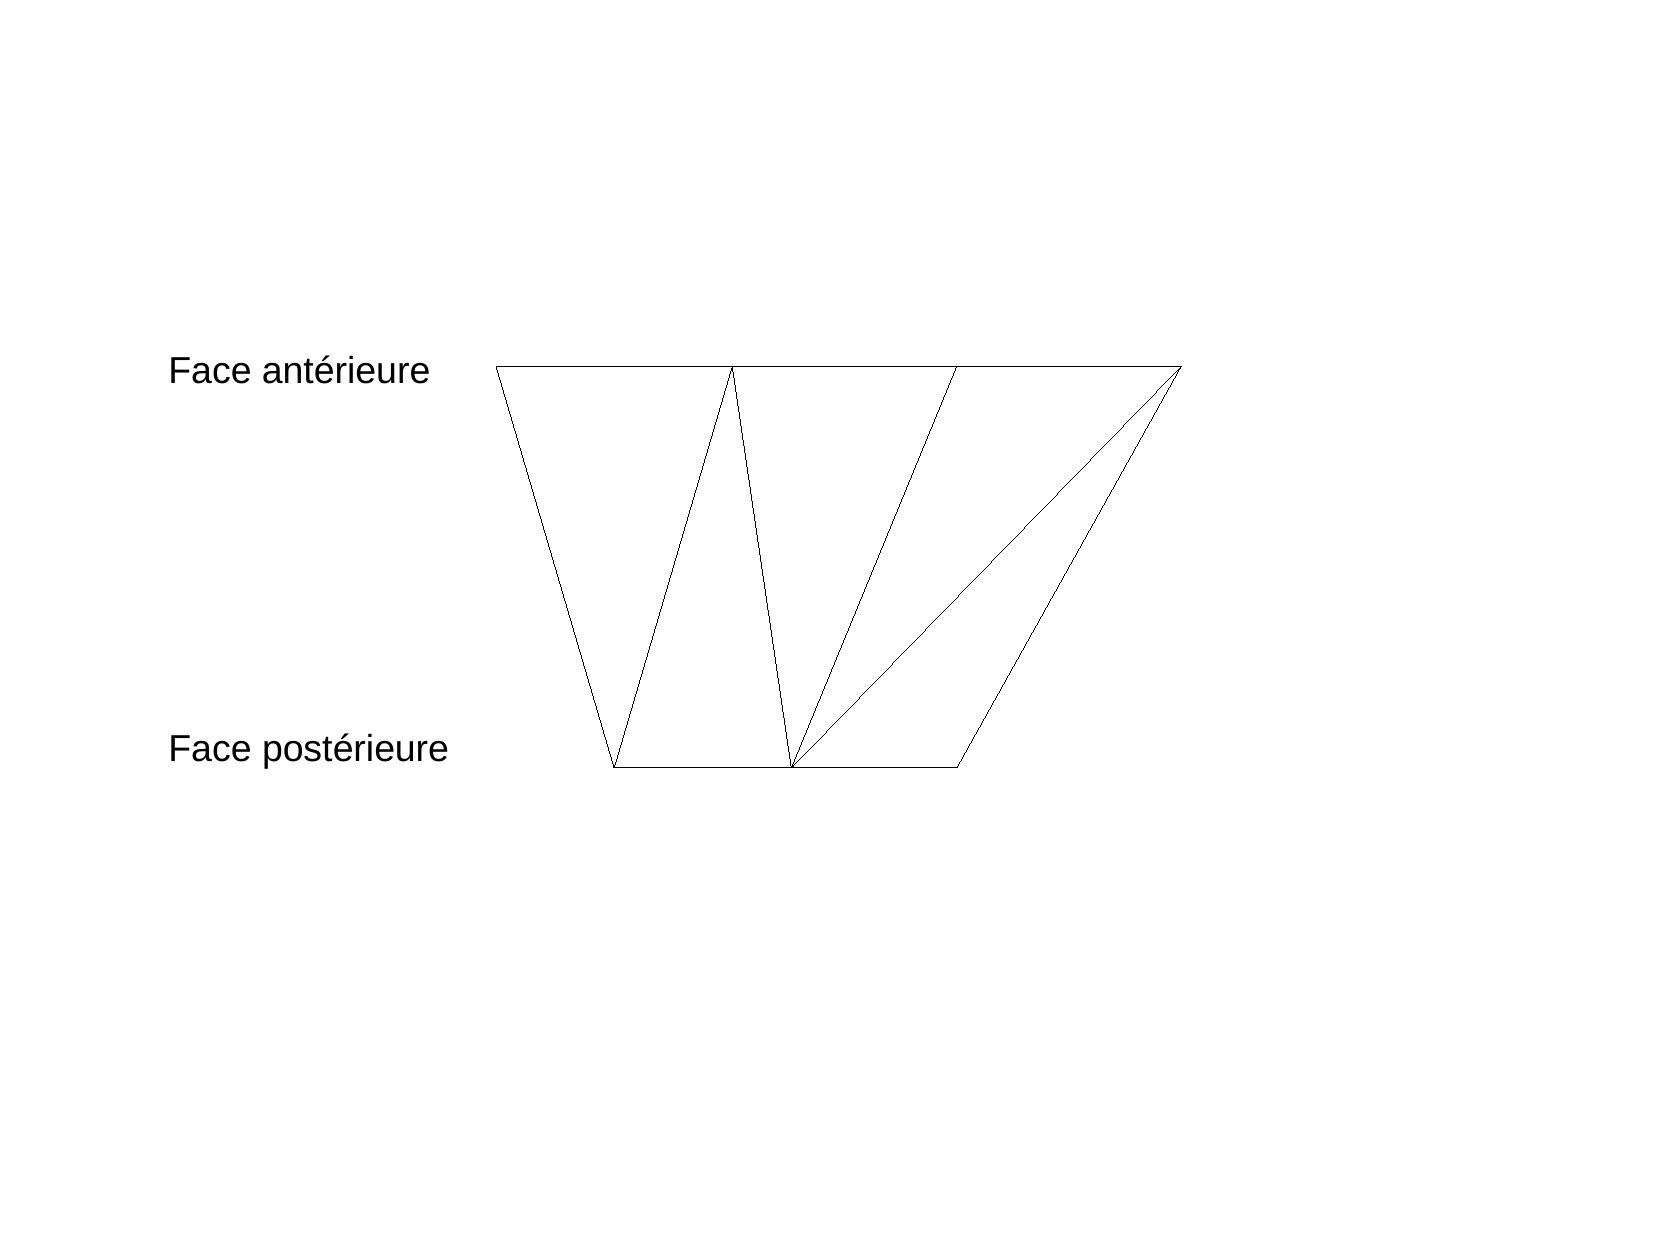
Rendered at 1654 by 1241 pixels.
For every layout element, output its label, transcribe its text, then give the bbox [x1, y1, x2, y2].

text_box Face antérieure [153, 342, 446, 400]
text_box Face postérieure [153, 720, 464, 778]
